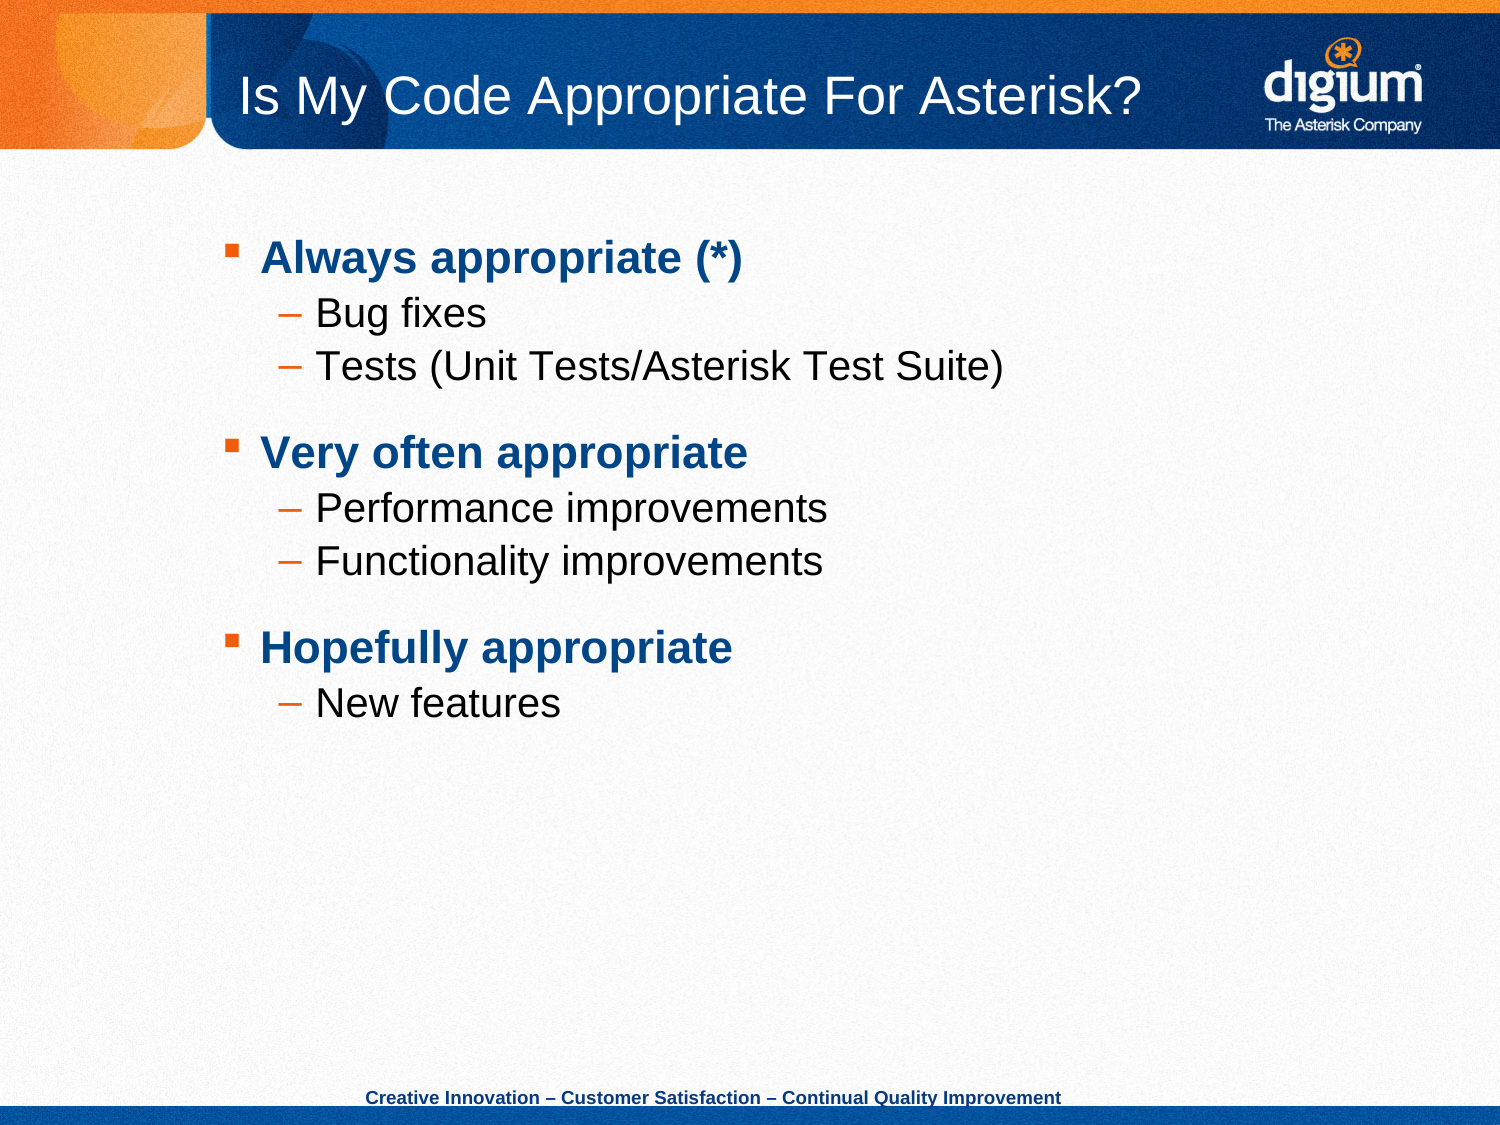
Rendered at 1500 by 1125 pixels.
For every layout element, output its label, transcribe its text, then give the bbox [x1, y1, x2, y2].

title Is My Code Appropriate For Asterisk? [238, 27, 1243, 127]
picture [0, 0, 1500, 1125]
list Always appropriate (*) Bug fixes Tests (Unit Tests/Asterisk Test Suite) Very often appropriate Performance improvements Functionality improvements Hopefully appropriate New features [206, 224, 1301, 967]
